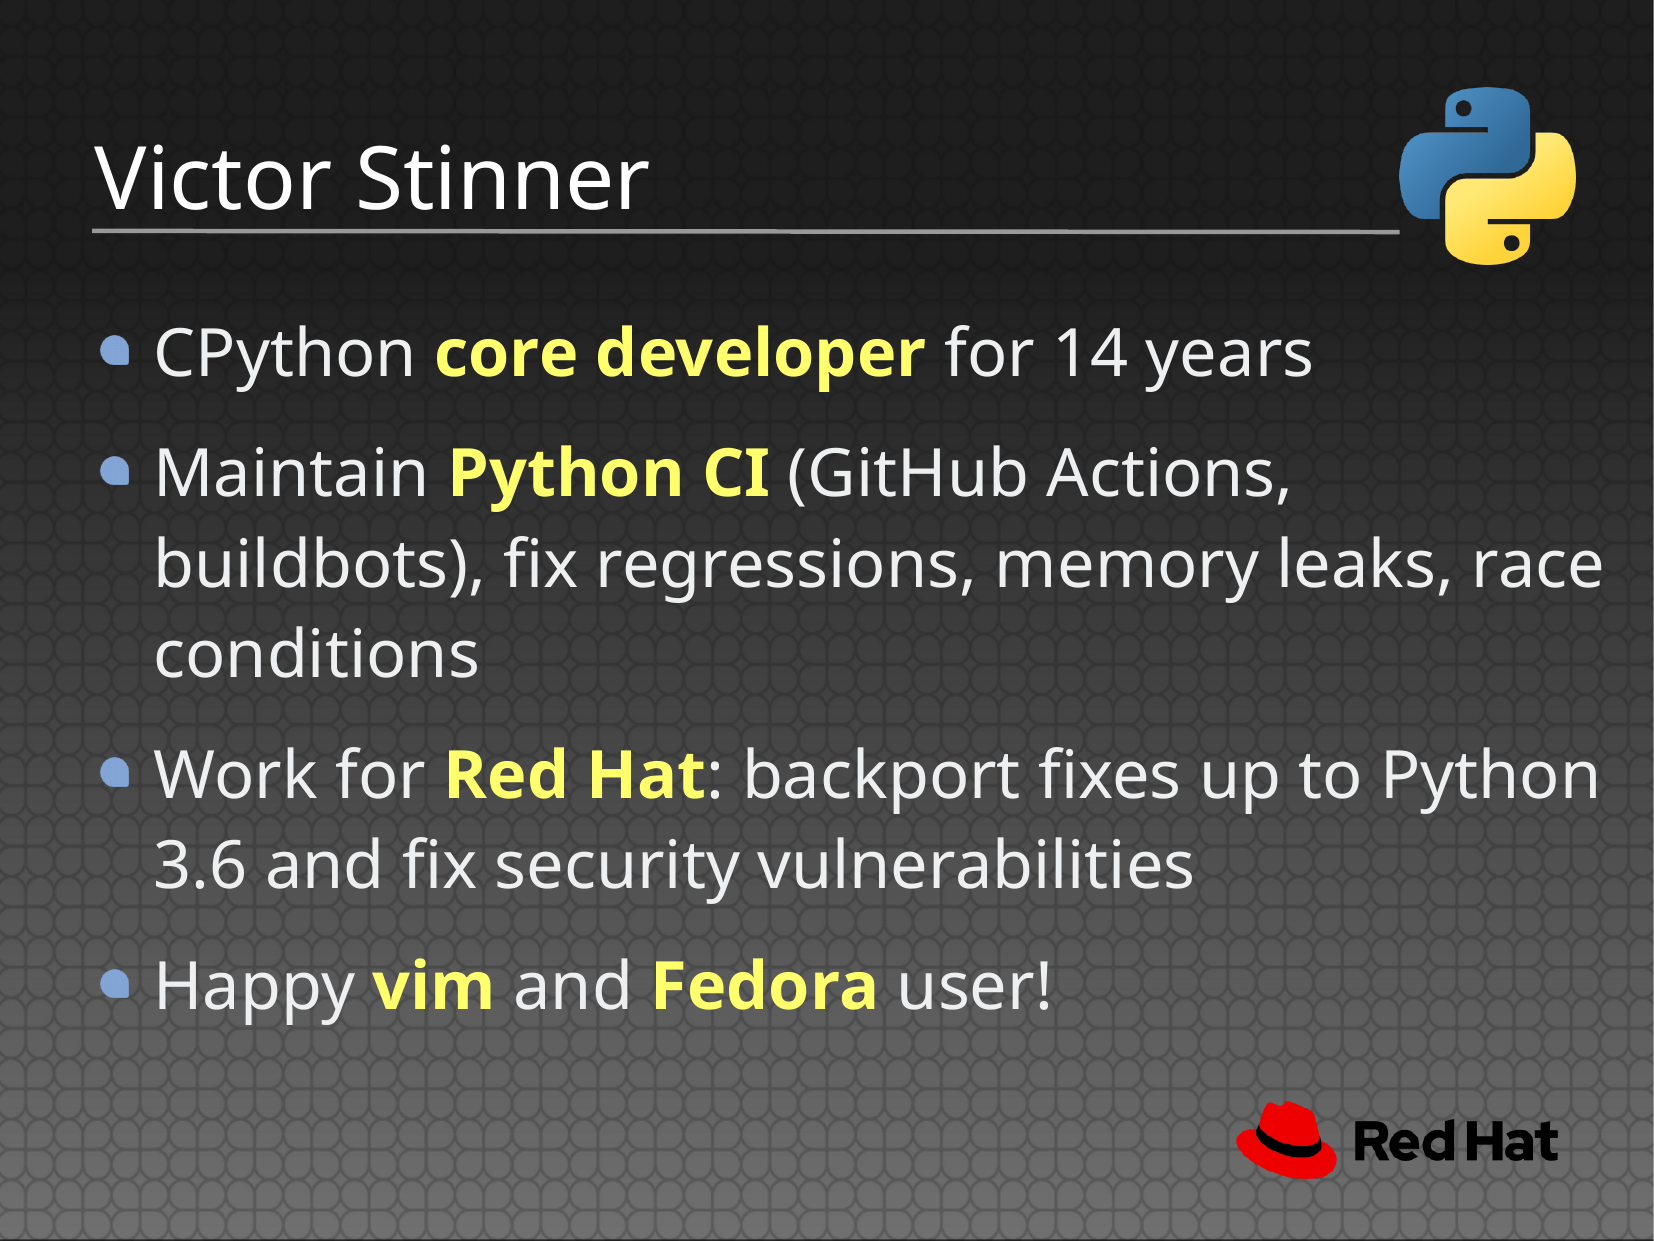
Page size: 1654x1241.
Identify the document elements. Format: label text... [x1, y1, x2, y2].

list CPython core developer for 14 years Maintain Python CI (GitHub Actions, buildbots), fix regressions, memory leaks, race conditions Work for Red Hat: backport fixes up to Python 3.6 and fix security vulnerabilities Happy vim and Fedora user! [82, 304, 1629, 1045]
title Victor Stinner [94, 100, 1426, 251]
picture [0, 0, 1654, 1241]
